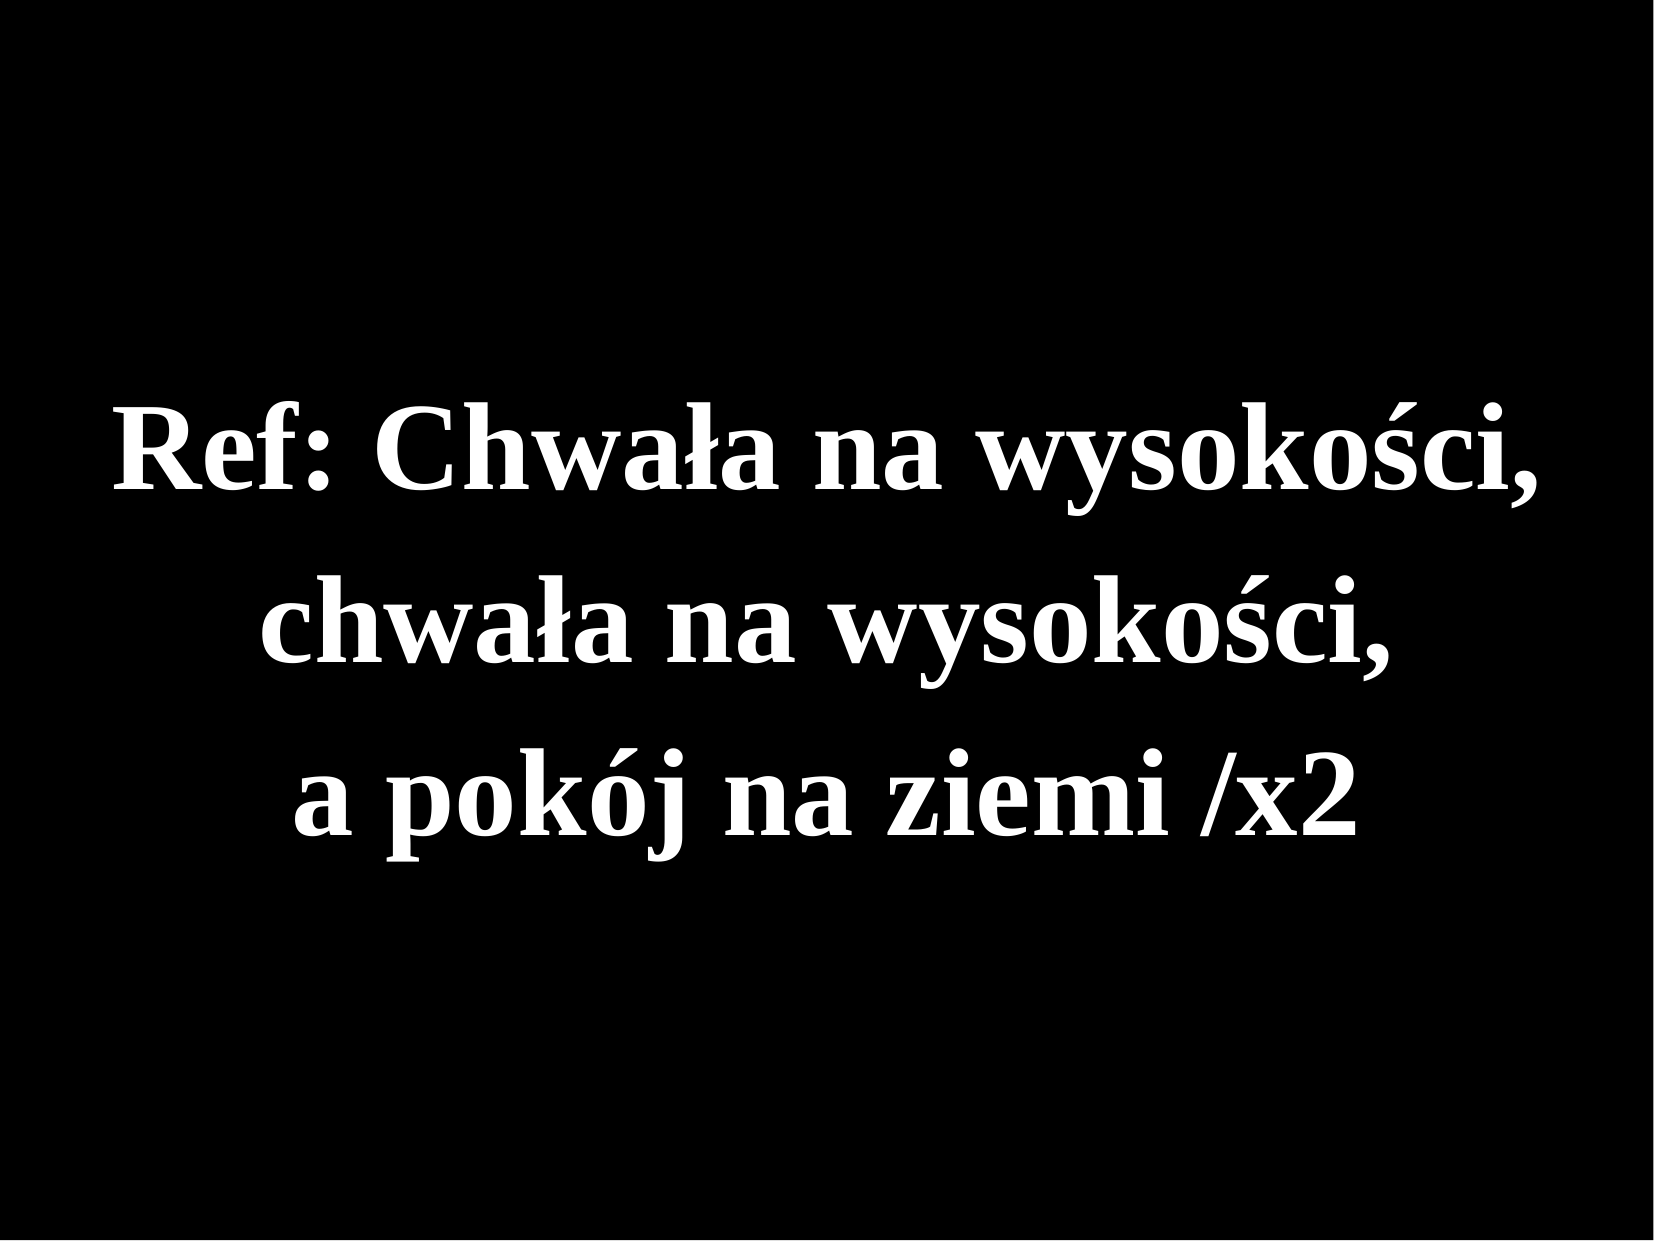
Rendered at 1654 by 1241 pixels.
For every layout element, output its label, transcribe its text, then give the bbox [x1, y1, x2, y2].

title Ref: Chwała na wysokości, ppp chwała na wysokości, ppp a pokój na ziemi /x2 [0, 0, 1654, 1241]
